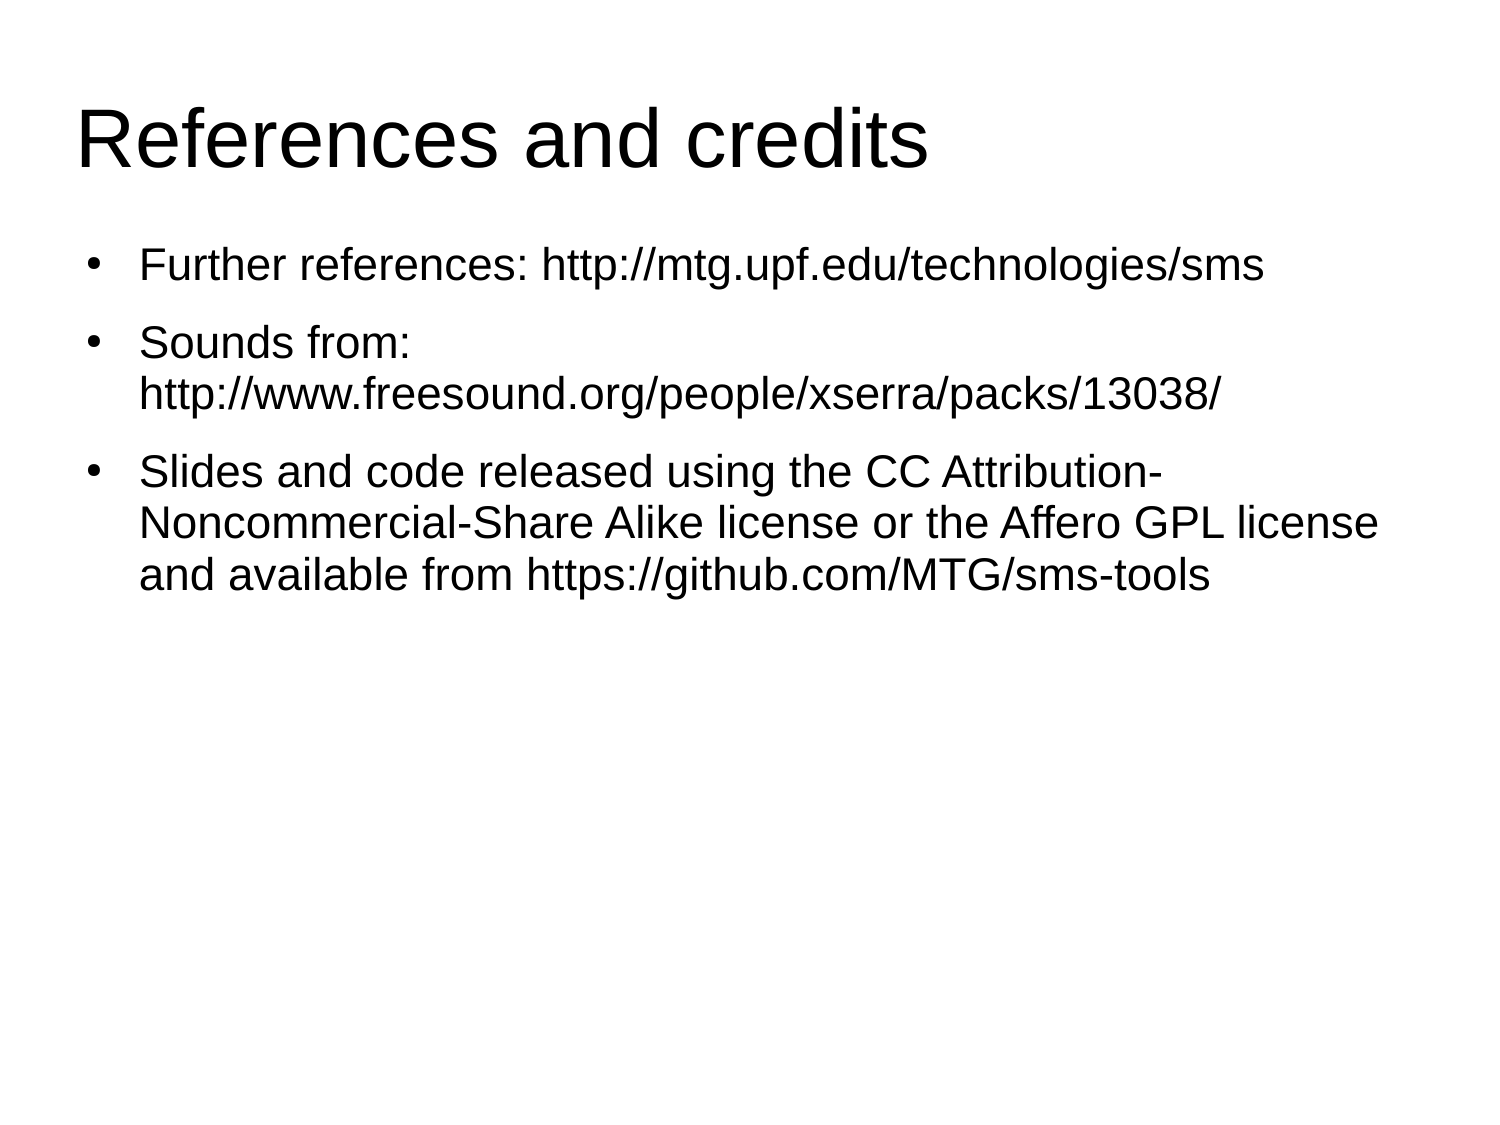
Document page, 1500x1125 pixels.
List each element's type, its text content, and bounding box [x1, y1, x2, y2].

list Further references: http://mtg.upf.edu/technologies/sms Sounds from: http://www.freesound.org/people/xserra/packs/13038/ Slides and code released using the CC Attribution-Noncommercial-Share Alike license or the Affero GPL license and available from https://github.com/MTG/sms-tools [68, 238, 1402, 831]
title References and credits [75, 44, 1425, 233]
